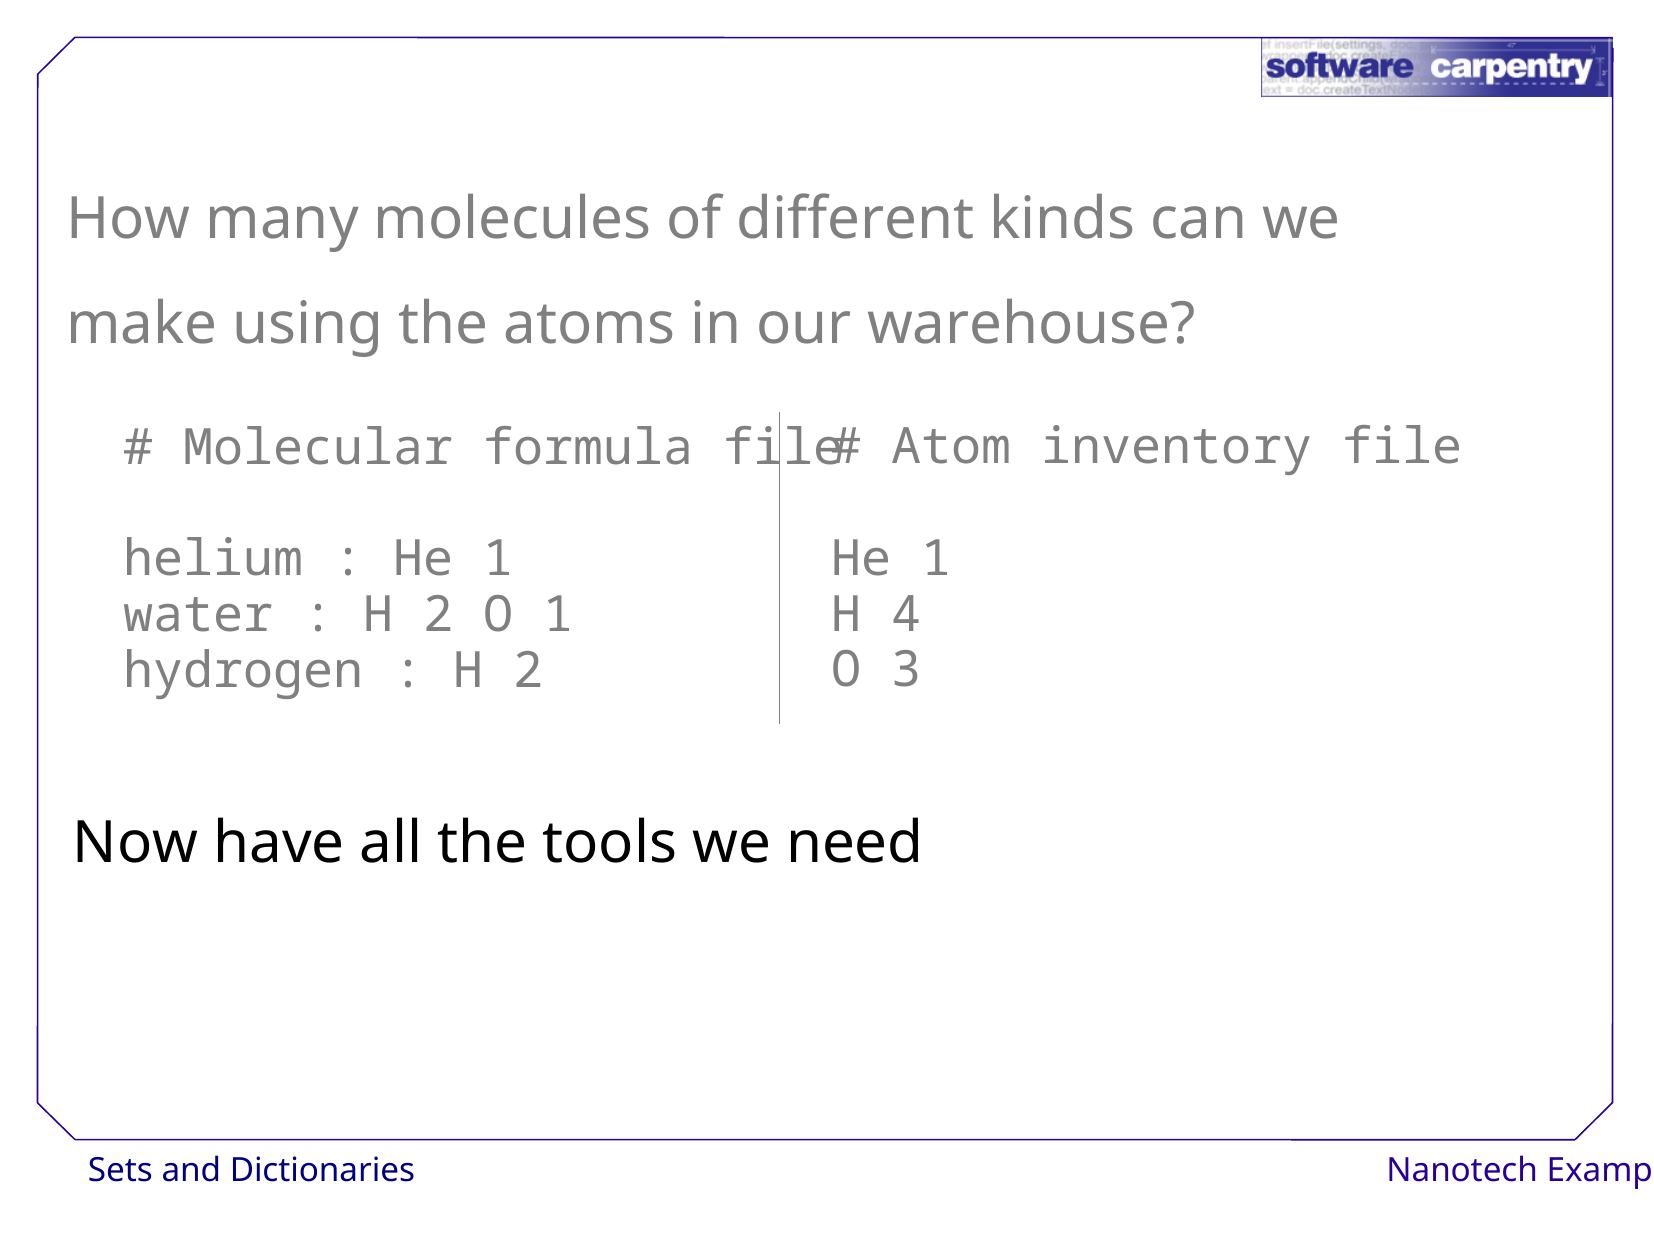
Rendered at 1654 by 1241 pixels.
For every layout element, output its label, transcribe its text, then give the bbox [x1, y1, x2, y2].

picture [1261, 39, 1613, 97]
text_box Now have all the tools we need [58, 761, 1089, 882]
text_box How many molecules of different kinds can we make using the atoms in our warehouse? [51, 137, 1507, 364]
text_box # Molecular formula file helium : He 1 water : H 2 O 1 hydrogen : H 2 [108, 412, 818, 744]
text_box # Atom inventory file He 1 H 4 O 3 [817, 411, 1527, 743]
